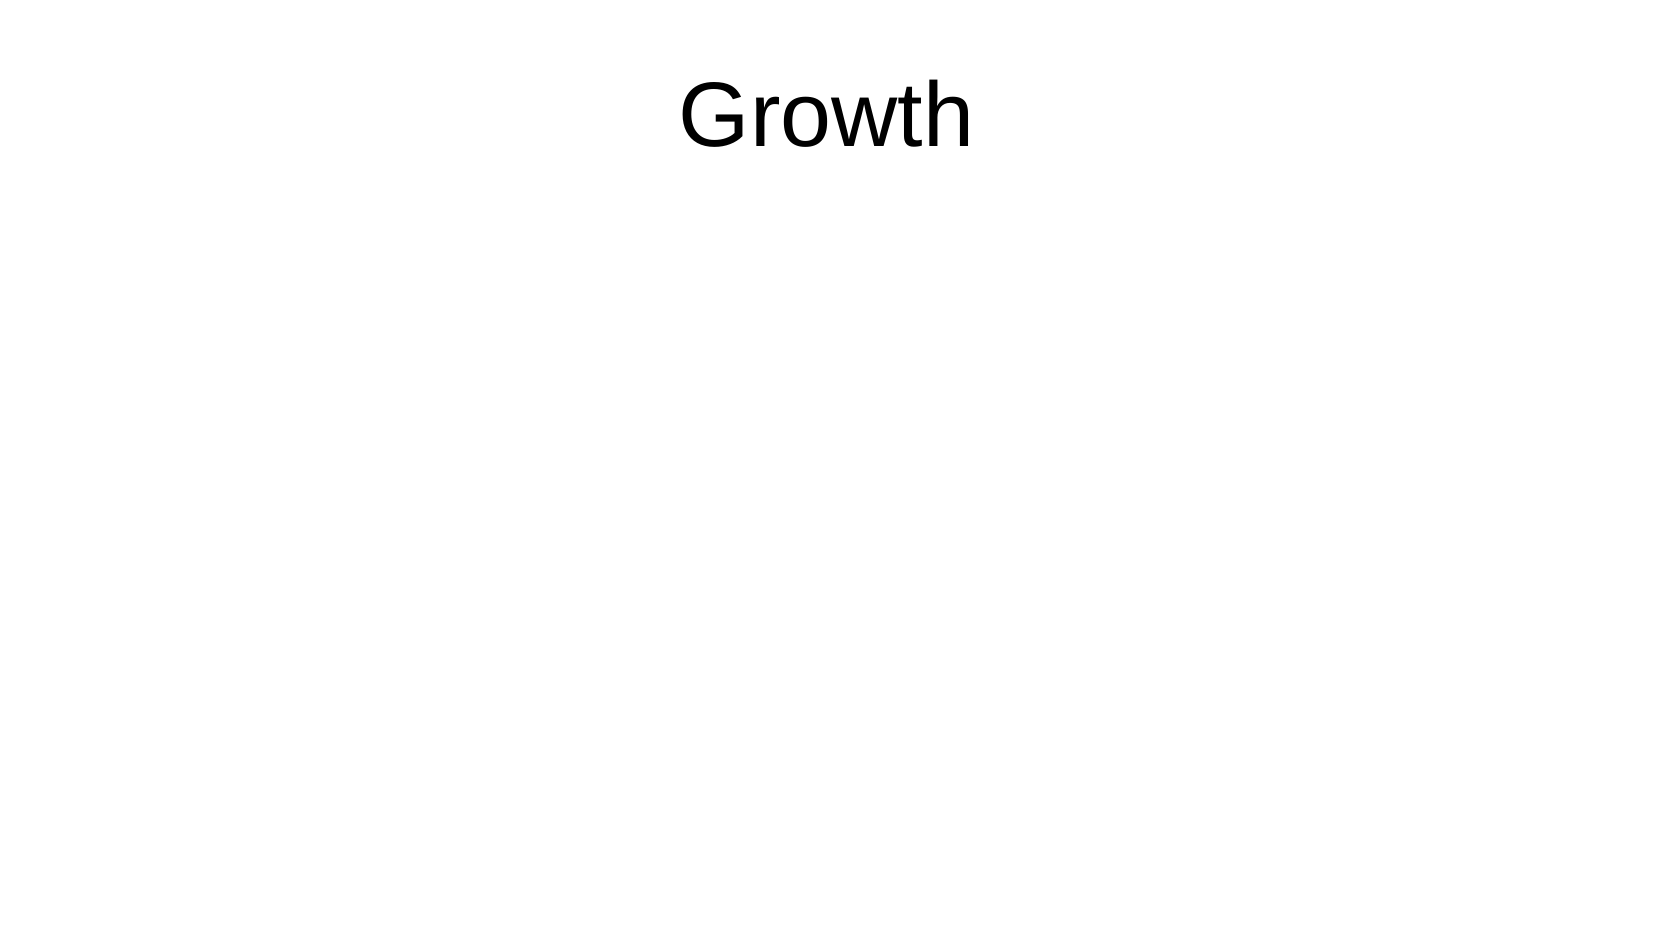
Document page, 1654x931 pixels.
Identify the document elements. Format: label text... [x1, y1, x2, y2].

title Growth [82, 37, 1571, 193]
